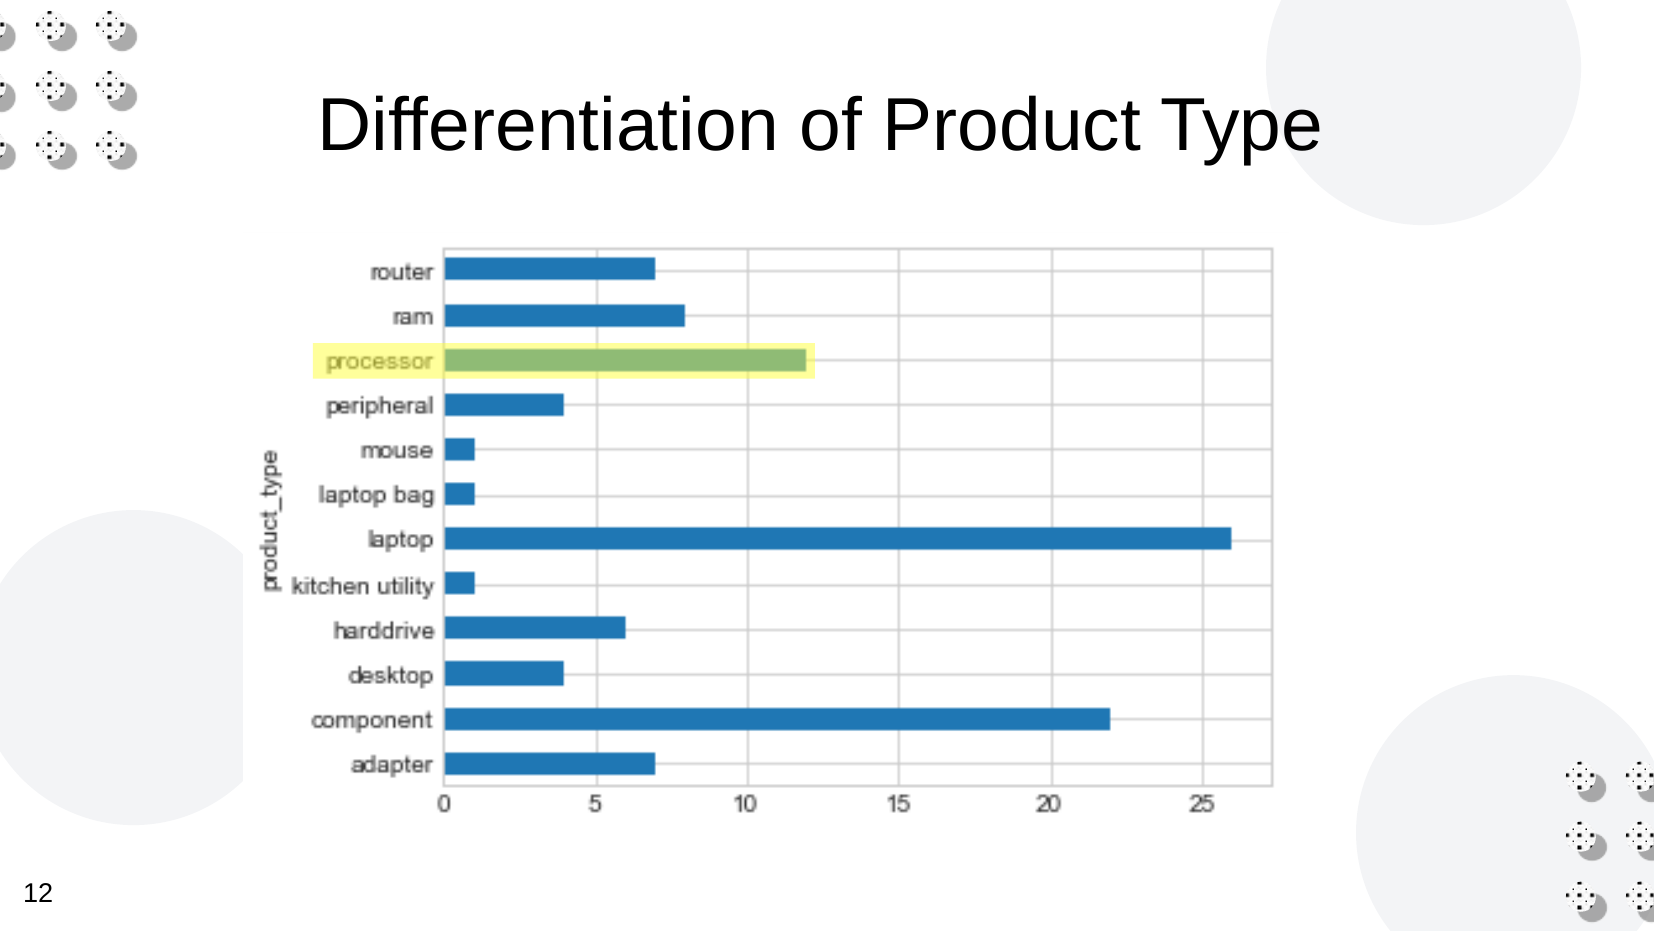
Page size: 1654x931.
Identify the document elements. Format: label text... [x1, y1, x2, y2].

picture [35, 130, 67, 161]
picture [35, 10, 66, 41]
picture [1565, 881, 1596, 912]
picture [35, 70, 66, 101]
picture [1625, 821, 1654, 852]
picture [243, 231, 1289, 835]
picture [1625, 761, 1654, 792]
picture [0, 74, 6, 99]
picture [1565, 821, 1596, 852]
text_box [312, 343, 815, 379]
picture [1625, 881, 1654, 912]
picture [1565, 761, 1596, 792]
picture [95, 10, 126, 41]
text_box <number> [8, 870, 1063, 916]
title Differentiation of Product Type [76, 47, 1565, 203]
picture [0, 13, 6, 38]
picture [0, 133, 7, 159]
